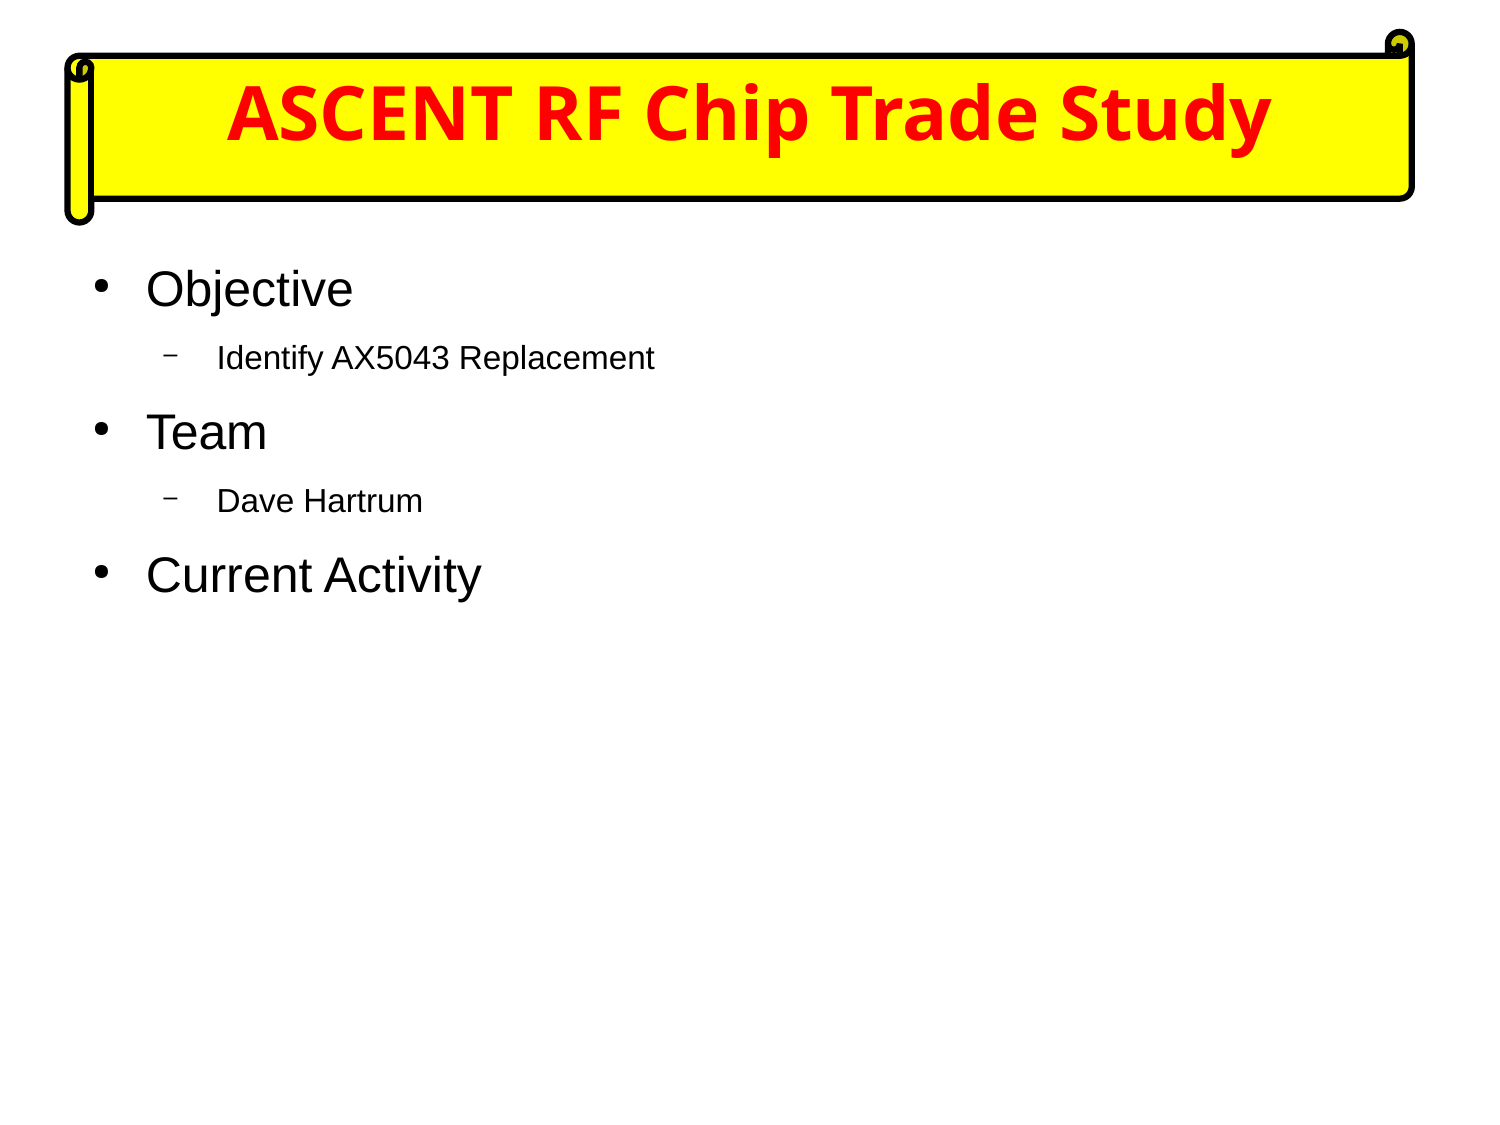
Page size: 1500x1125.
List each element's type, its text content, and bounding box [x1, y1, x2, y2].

text_box [72, 31, 1412, 58]
text_box [67, 164, 1412, 223]
text_box ASCENT RF Chip Trade Study [0, 58, 1500, 164]
list Objective Identify AX5043 Replacement Team Dave Hartrum Current Activity [75, 263, 1425, 916]
